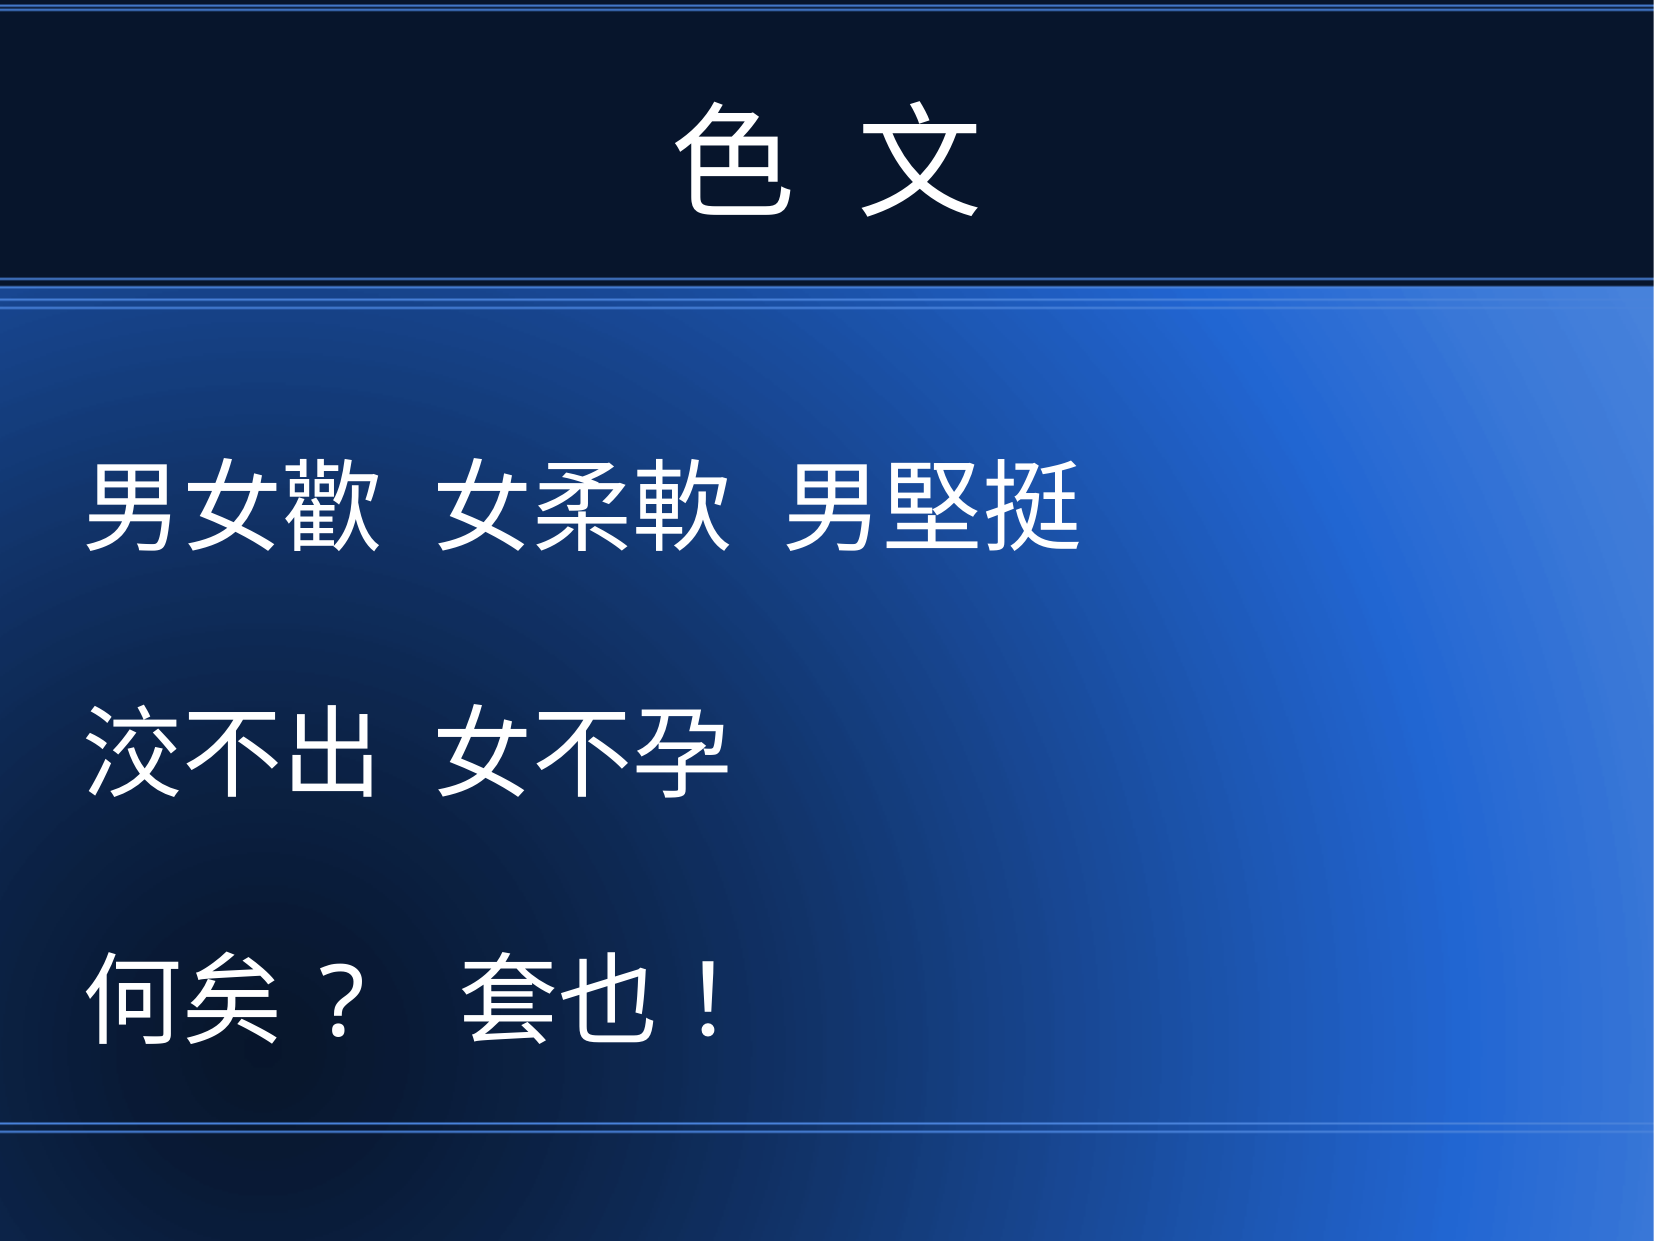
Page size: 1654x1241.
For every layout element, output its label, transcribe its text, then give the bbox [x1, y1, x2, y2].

title 色 文 [82, 49, 1571, 257]
picture [0, 0, 1654, 1241]
list 男女歡 女柔軟 男堅挺 洨不出 女不孕 何矣? 套也！ [82, 355, 1571, 1241]
